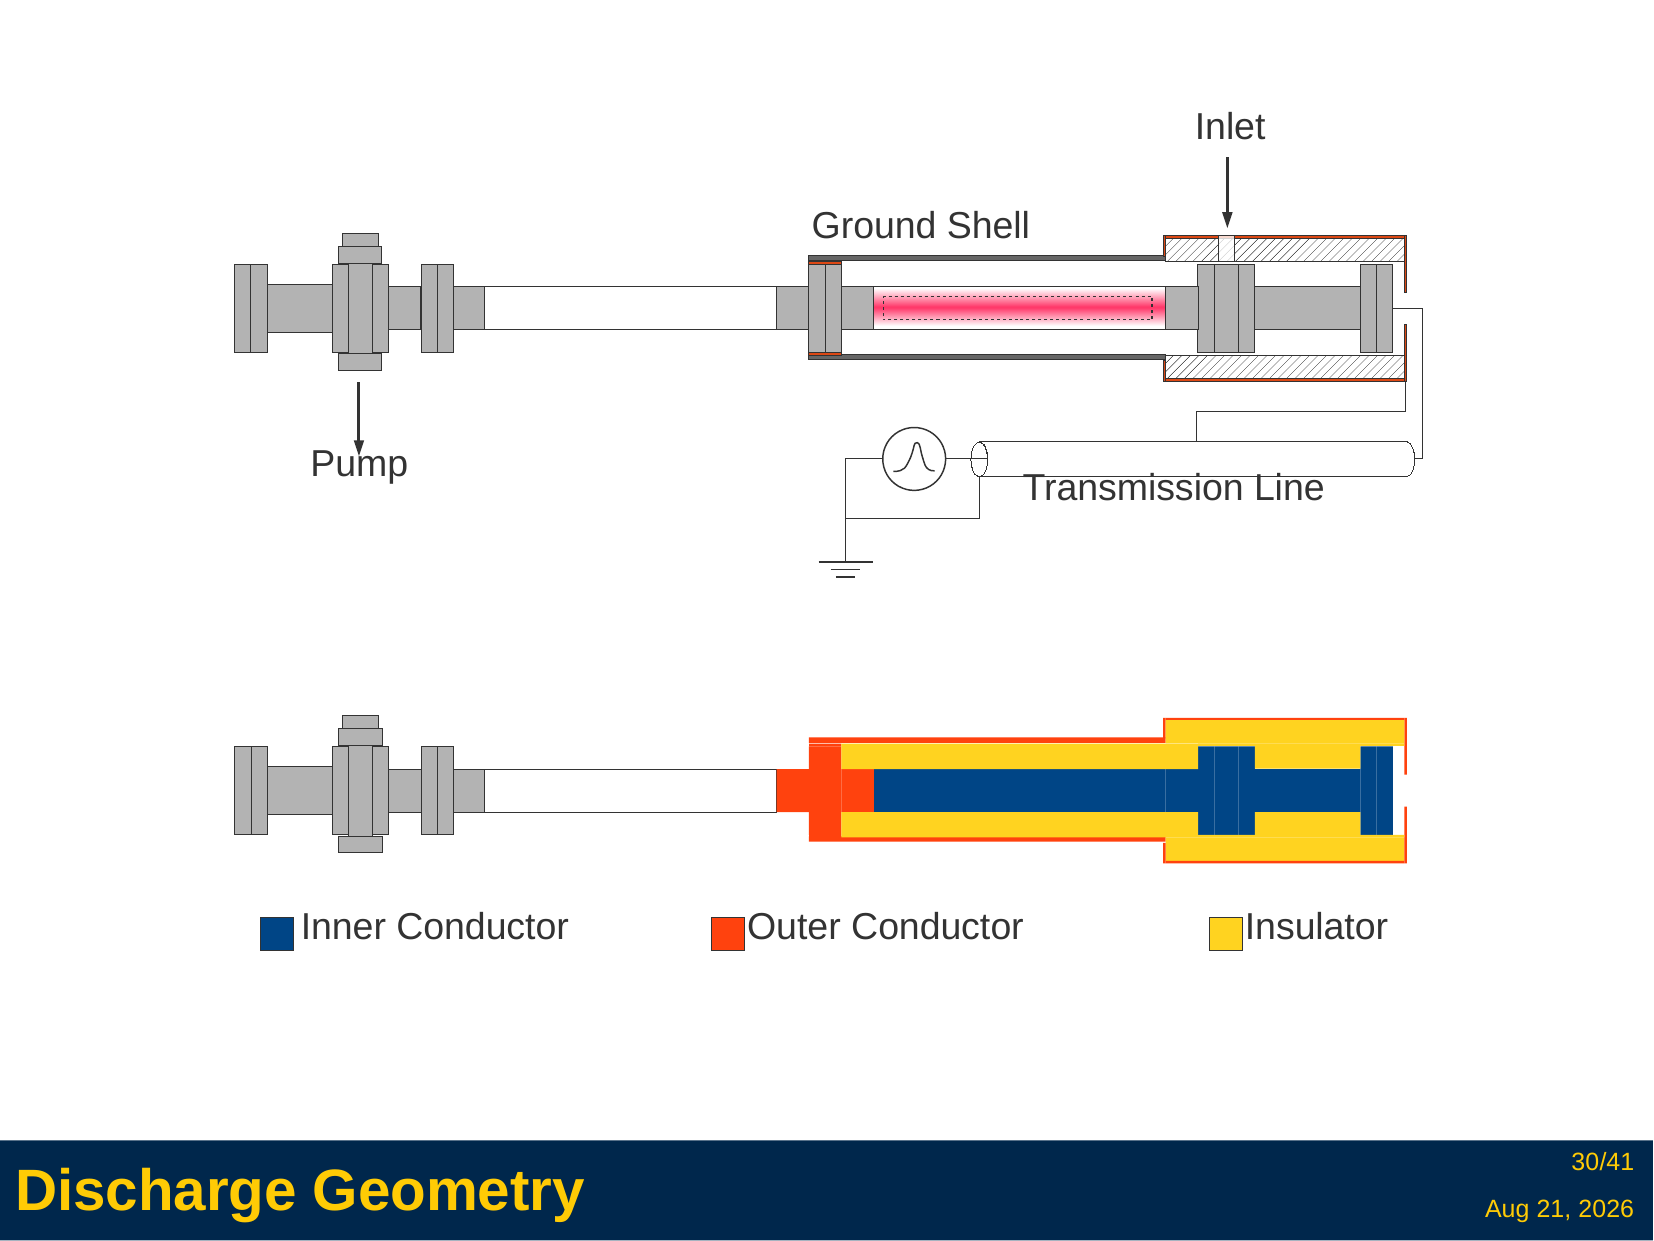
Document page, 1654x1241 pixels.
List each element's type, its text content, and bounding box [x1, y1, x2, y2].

text_box Inner Conductor [286, 898, 629, 982]
text_box [711, 917, 745, 951]
title Discharge Geometry [14, 1140, 1380, 1241]
text_box Ground Shell [796, 197, 1080, 281]
text_box Inlet [1180, 98, 1311, 182]
text_box Pump [295, 434, 456, 519]
text_box [260, 917, 294, 951]
text_box Outer Conductor [732, 898, 1087, 982]
text_box [882, 427, 946, 491]
text_box [776, 717, 1407, 864]
text_box [776, 264, 1407, 382]
text_box Insulator [1230, 898, 1444, 982]
text_box [1080, 235, 1407, 293]
text_box [979, 441, 1415, 477]
text_box [234, 715, 485, 853]
text_box [1209, 917, 1243, 951]
text_box [234, 233, 485, 371]
text_box Transmission Line [1007, 458, 1383, 543]
